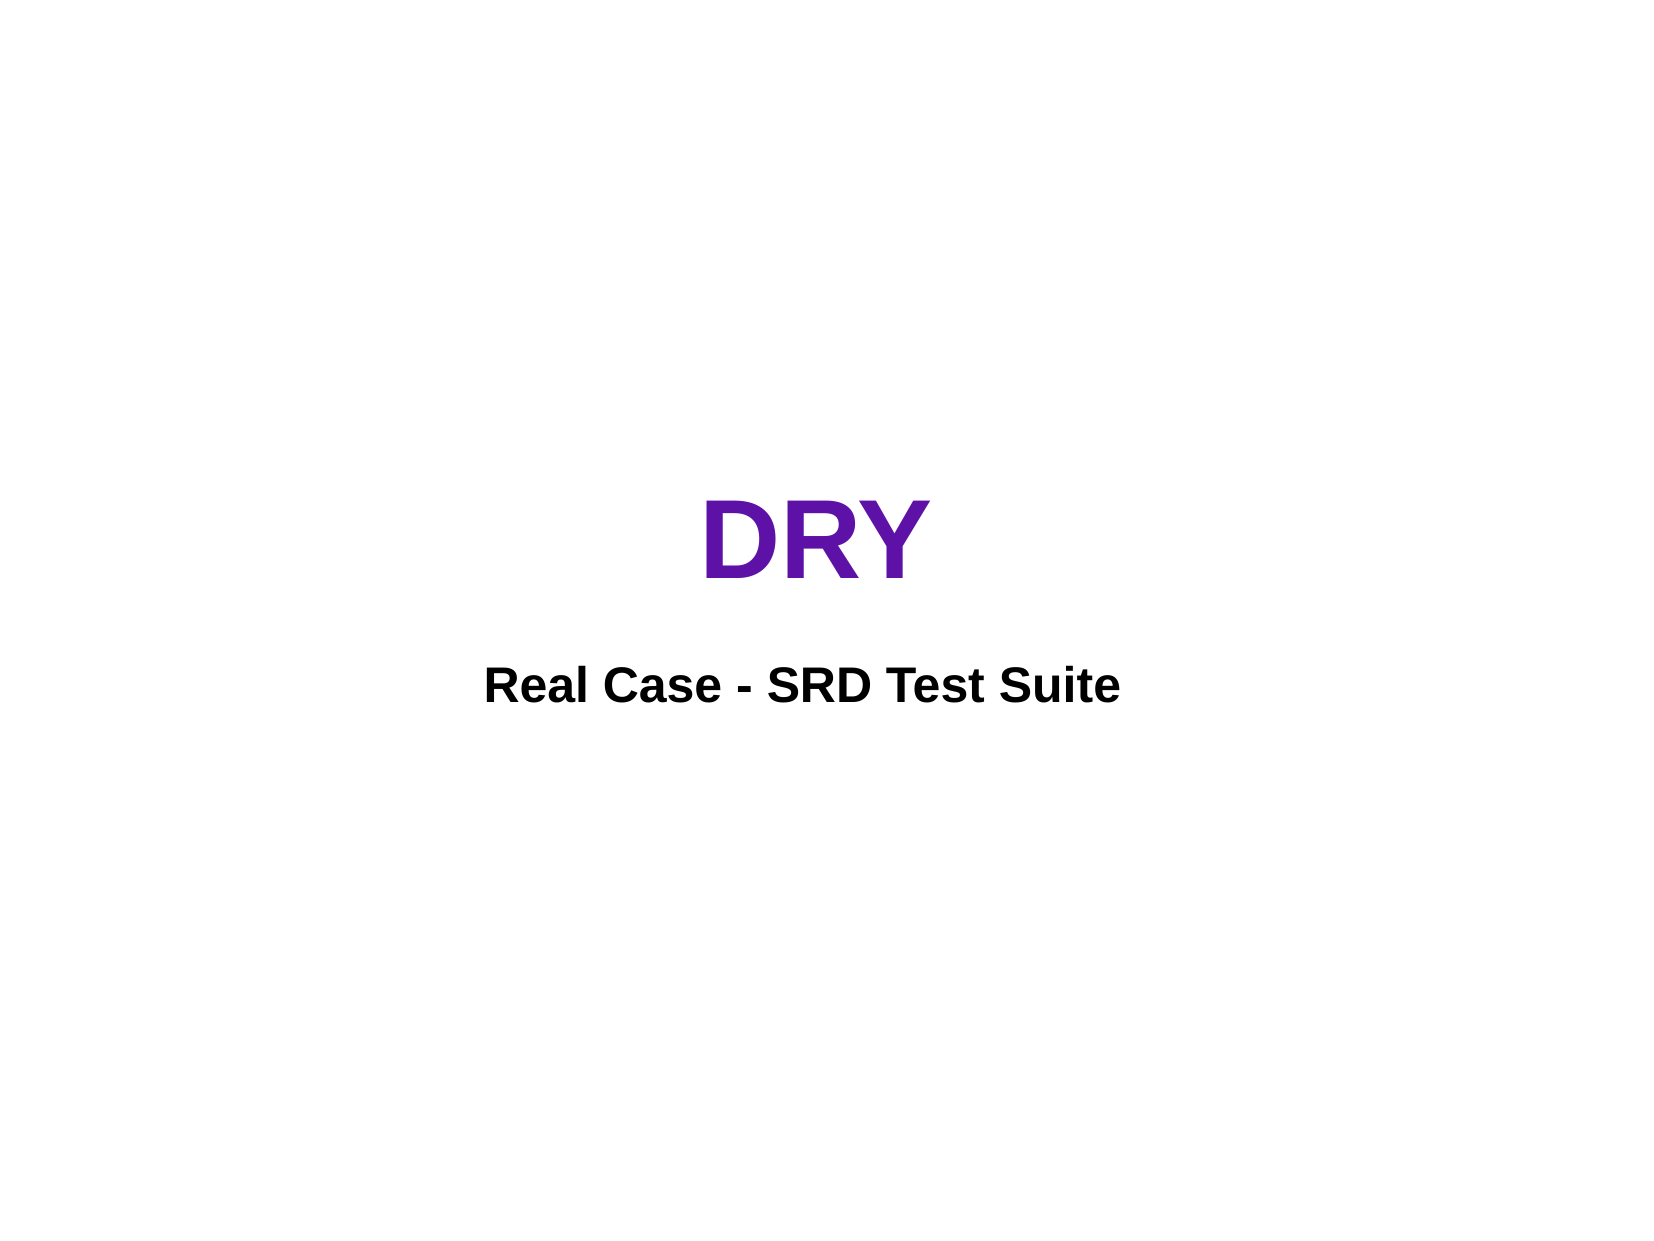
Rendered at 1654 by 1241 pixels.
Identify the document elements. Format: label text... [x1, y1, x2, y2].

text_box Real Case - SRD Test Suite [450, 649, 1156, 721]
title DRY [71, 435, 1561, 646]
